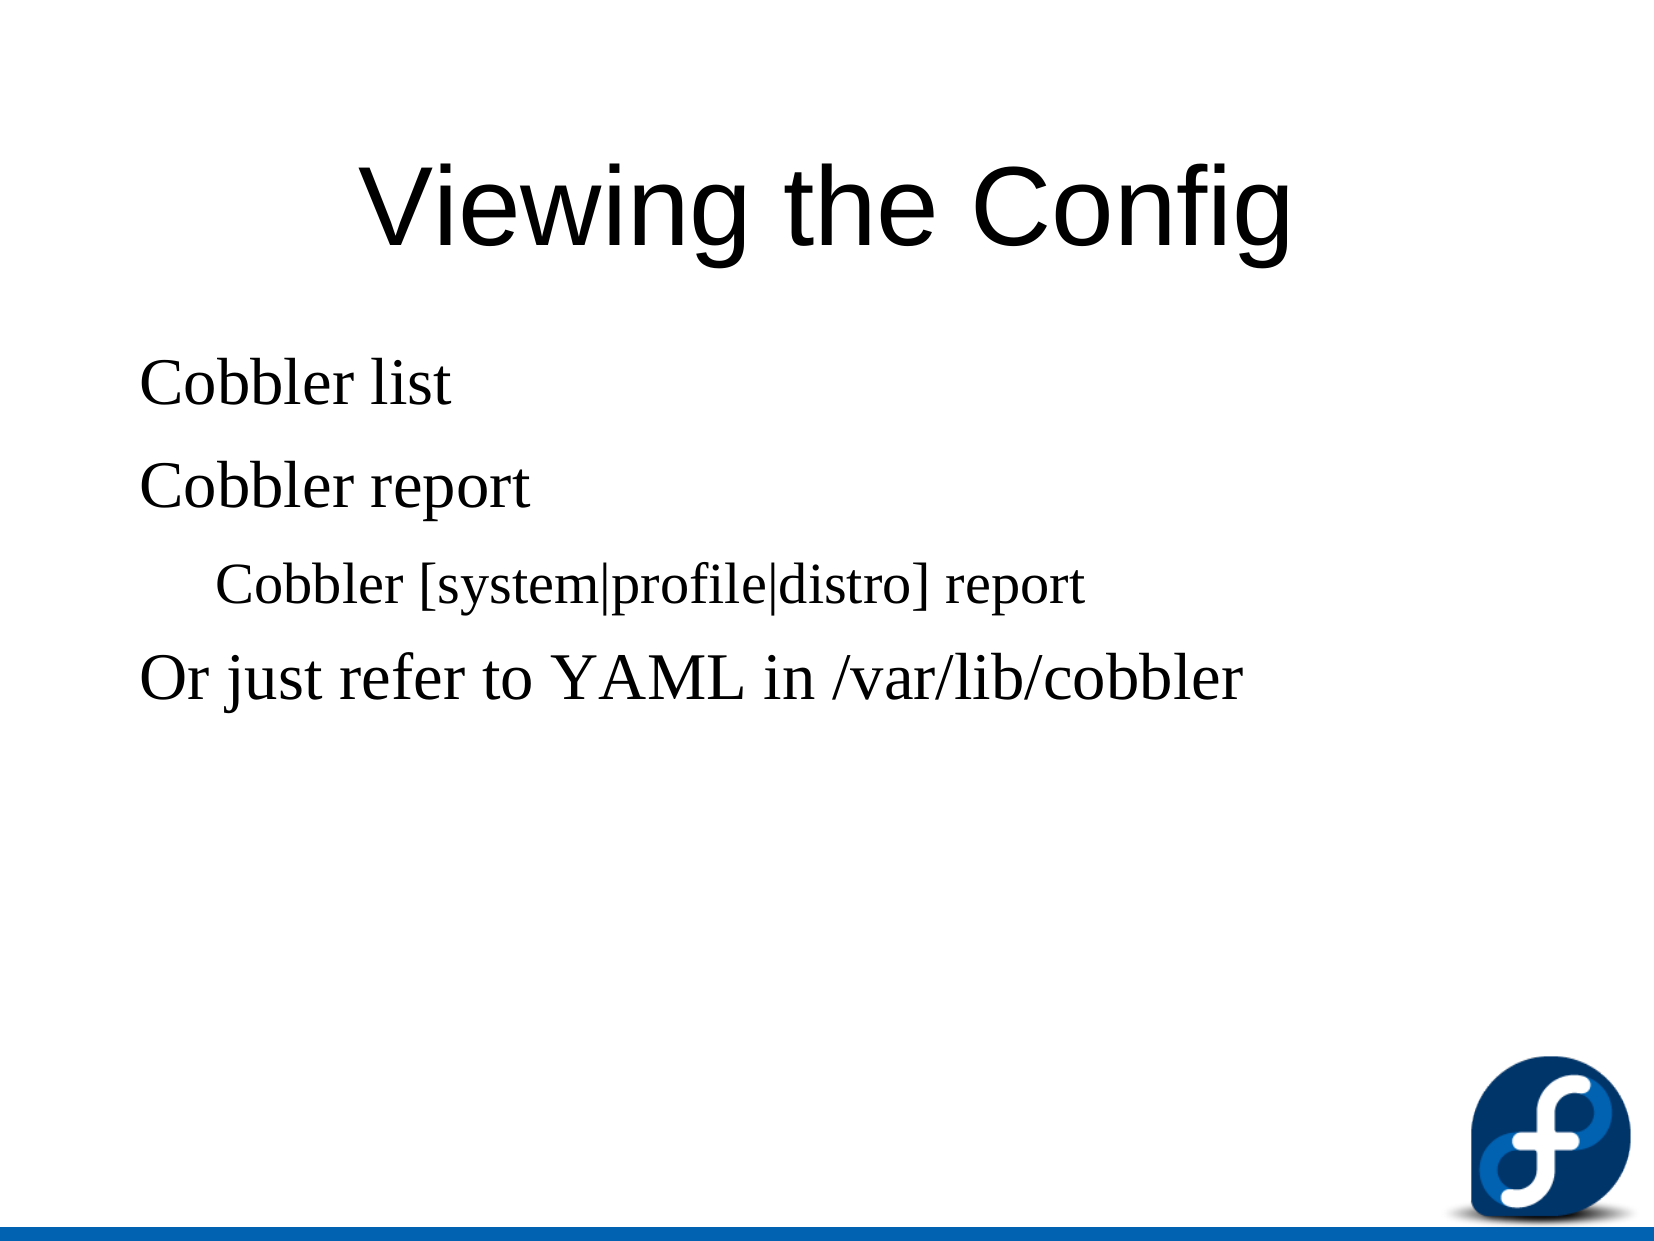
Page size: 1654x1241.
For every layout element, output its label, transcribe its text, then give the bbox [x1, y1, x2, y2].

picture [1438, 1055, 1645, 1229]
title Viewing the Config [121, 110, 1534, 303]
list Cobbler list Cobbler report Cobbler [system|profile|distro] report Or just refer to YAML in /var/lib/cobbler [121, 344, 1534, 1112]
